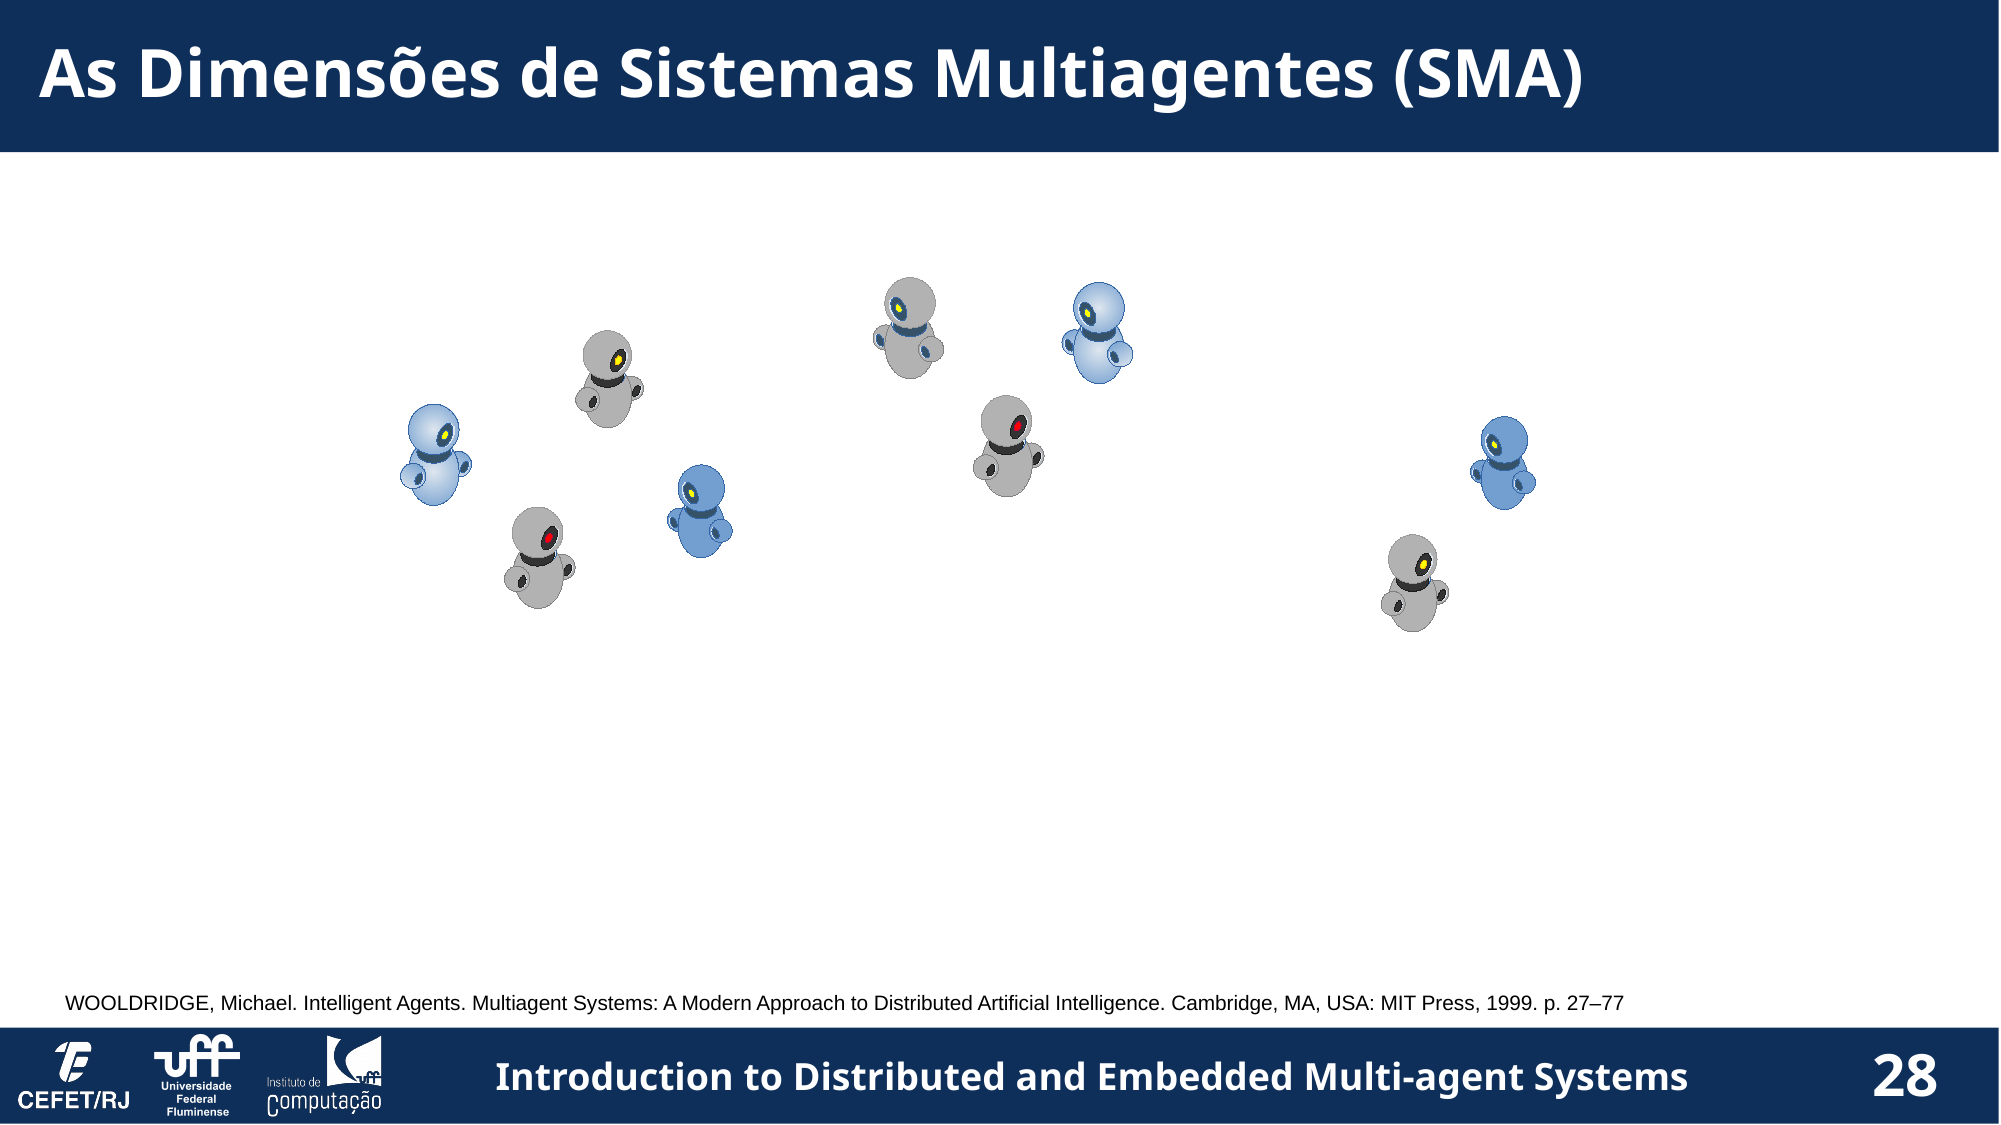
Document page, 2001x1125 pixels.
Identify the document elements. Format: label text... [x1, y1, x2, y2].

text_box [575, 330, 644, 428]
text_box As Dimensões de Sistemas Multiagentes (SMA) [25, 23, 1999, 119]
text_box WOOLDRIDGE, Michael. Intelligent Agents. Multiagent Systems: A Modern Approach to Distributed Artificial Intelligence. Cambridge, MA, USA: MIT Press, 1999. p. 27–77 [50, 982, 1969, 1023]
text_box [667, 464, 733, 558]
text_box [504, 507, 576, 609]
text_box [400, 404, 472, 506]
text_box [1381, 534, 1449, 632]
text_box [1470, 416, 1536, 510]
text_box [973, 395, 1045, 497]
picture [265, 1033, 383, 1117]
picture [18, 1021, 129, 1125]
text_box [1061, 282, 1133, 384]
picture [153, 1033, 241, 1121]
text_box [873, 277, 944, 379]
